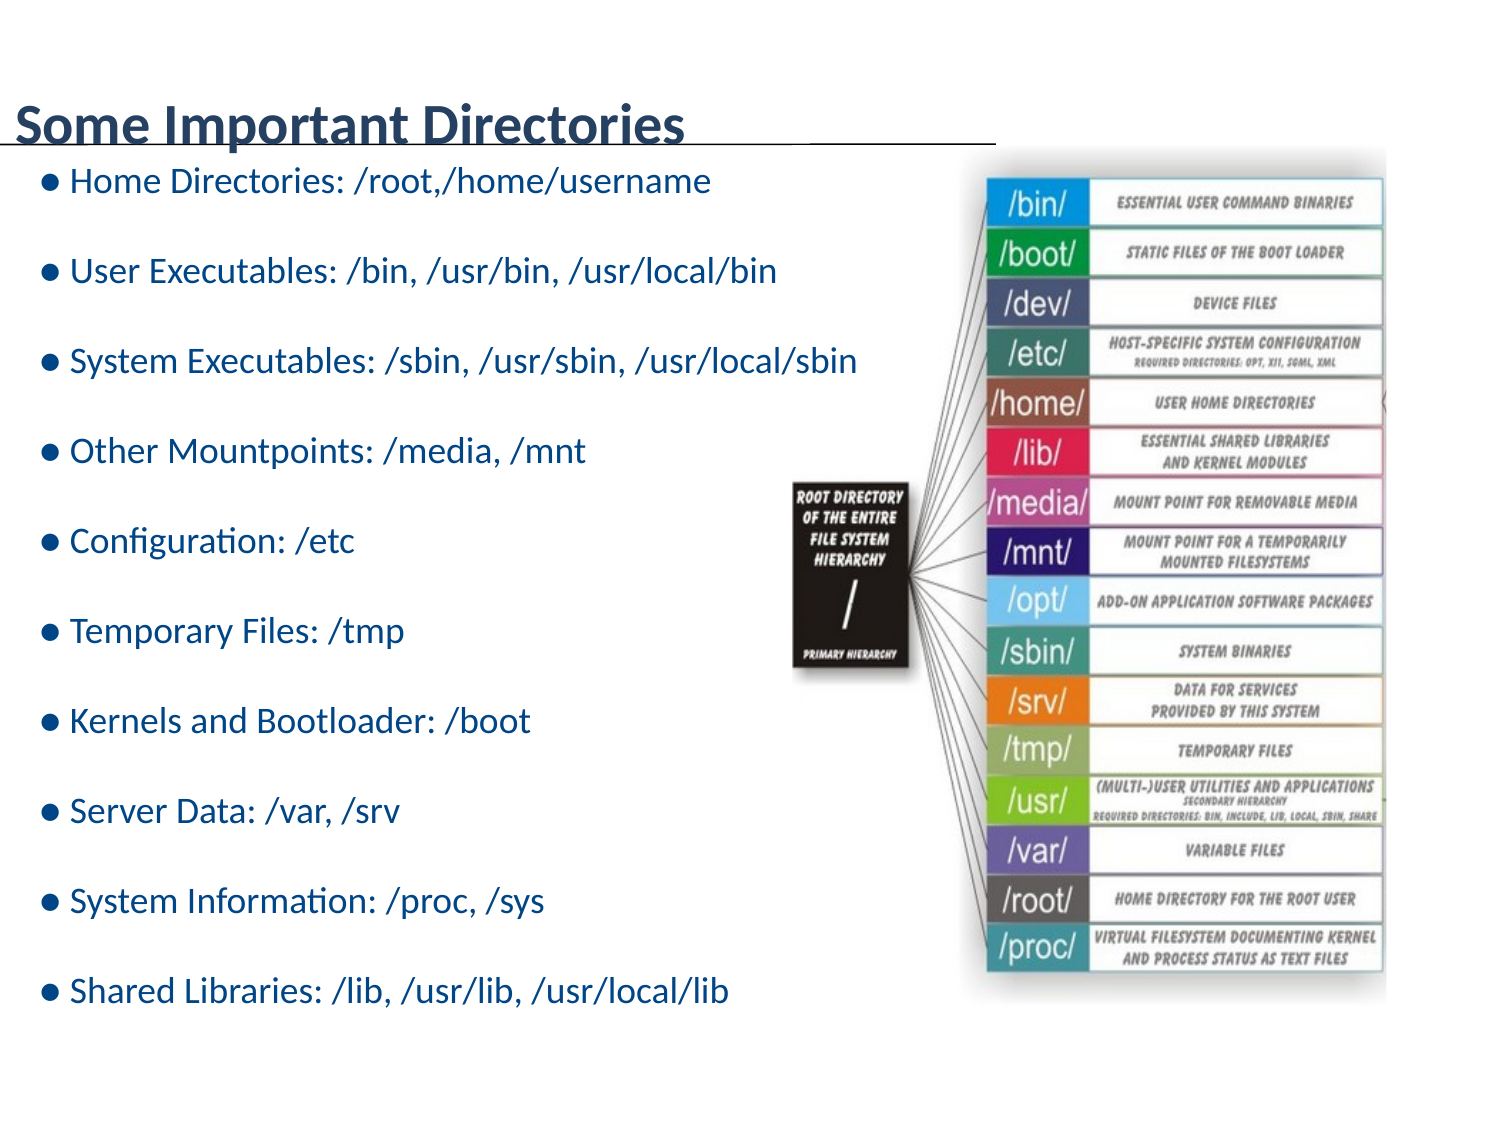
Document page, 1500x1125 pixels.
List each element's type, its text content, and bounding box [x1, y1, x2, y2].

text_box ● Home Directories: /root,/home/username ● User Executables: /bin, /usr/bin, /usr/local/bin ● System Executables: /sbin, /usr/sbin, /usr/local/sbin ● Other Mountpoints: /media, /mnt ● Configuration: /etc ● Temporary Files: /tmp ● Kernels and Bootloader: /boot ● Server Data: /var, /srv ● System Information: /proc, /sys ● Shared Libraries: /lib, /usr/lib, /usr/local/lib [24, 103, 1090, 1019]
text_box Some Important Directories [0, 79, 1051, 165]
picture [1090, 145, 1387, 1007]
